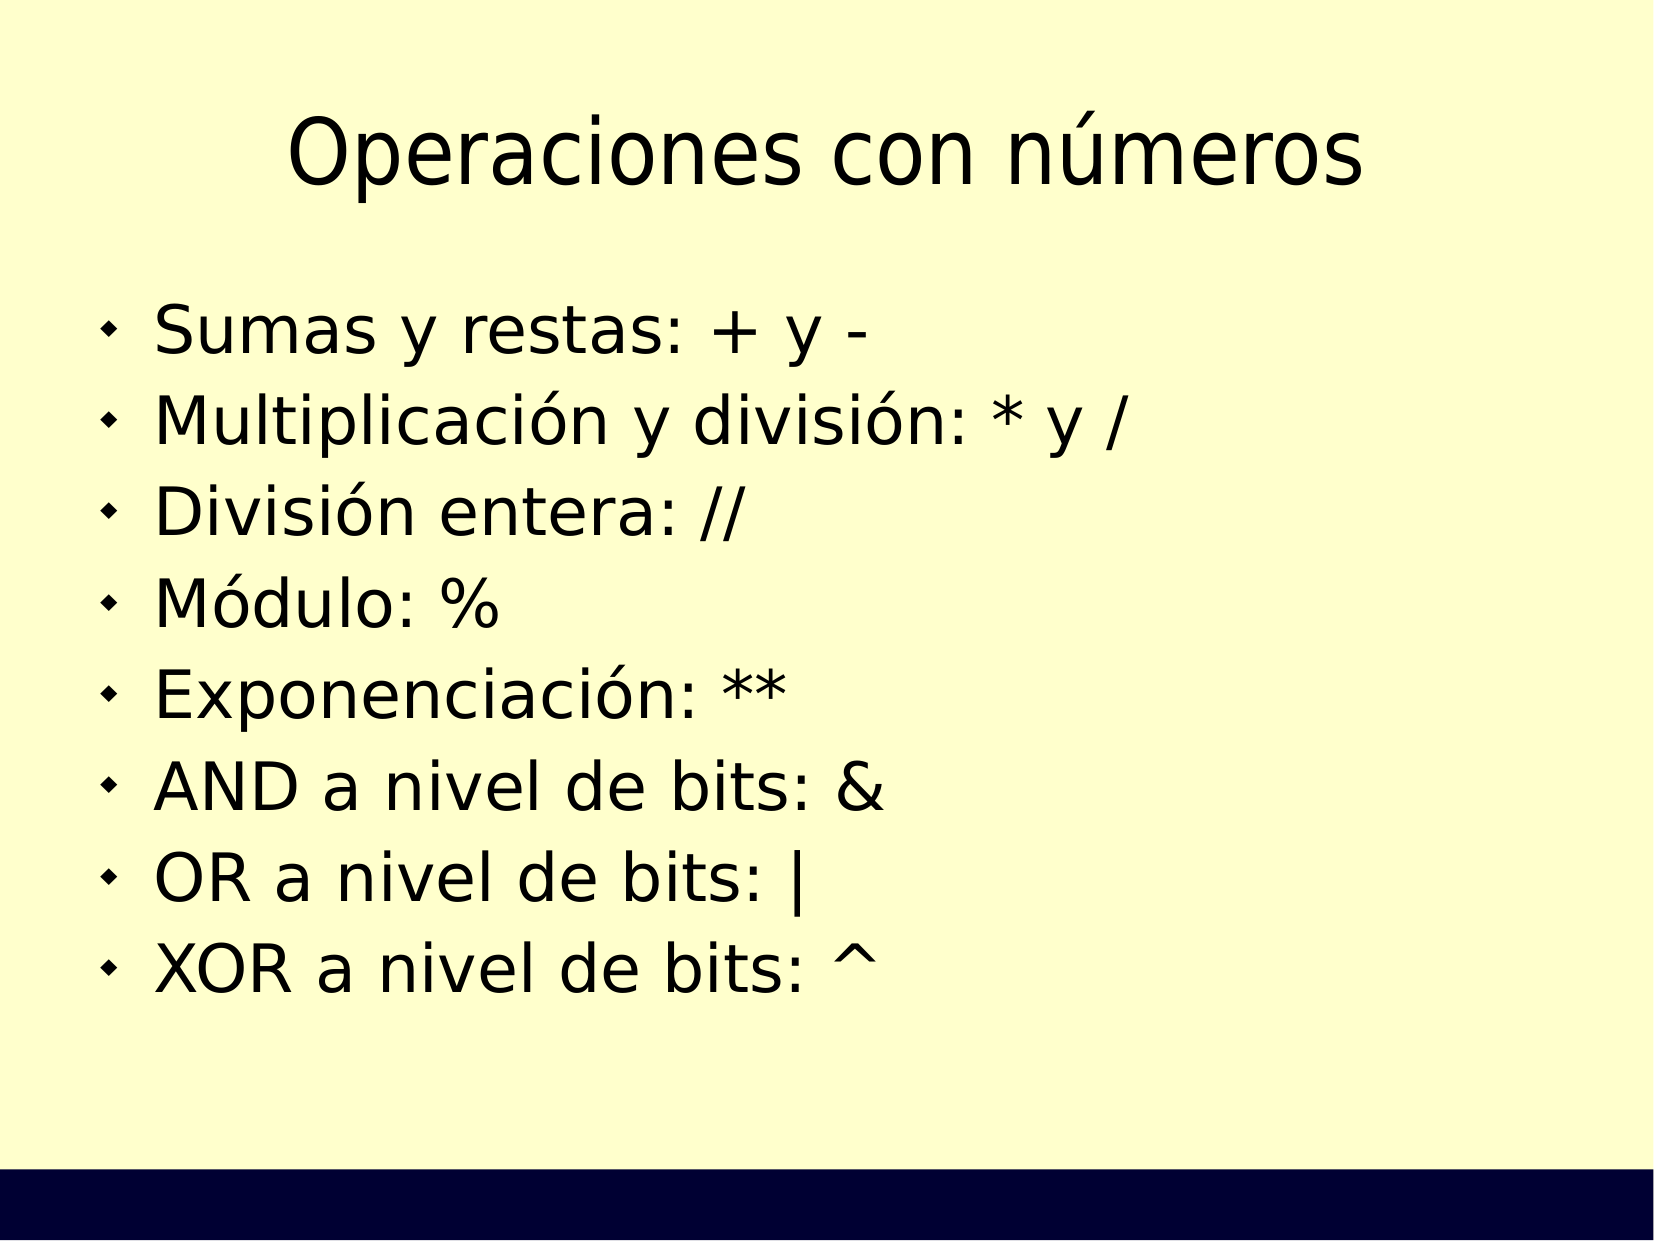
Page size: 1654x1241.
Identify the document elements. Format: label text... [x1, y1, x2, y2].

list Sumas y restas: + y - Multiplicación y división: * y / División entera: // Módulo: % Exponenciación: ** AND a nivel de bits: & OR a nivel de bits: | XOR a nivel de bits: ^ [82, 290, 1538, 1010]
title Operaciones con números [82, 49, 1571, 257]
